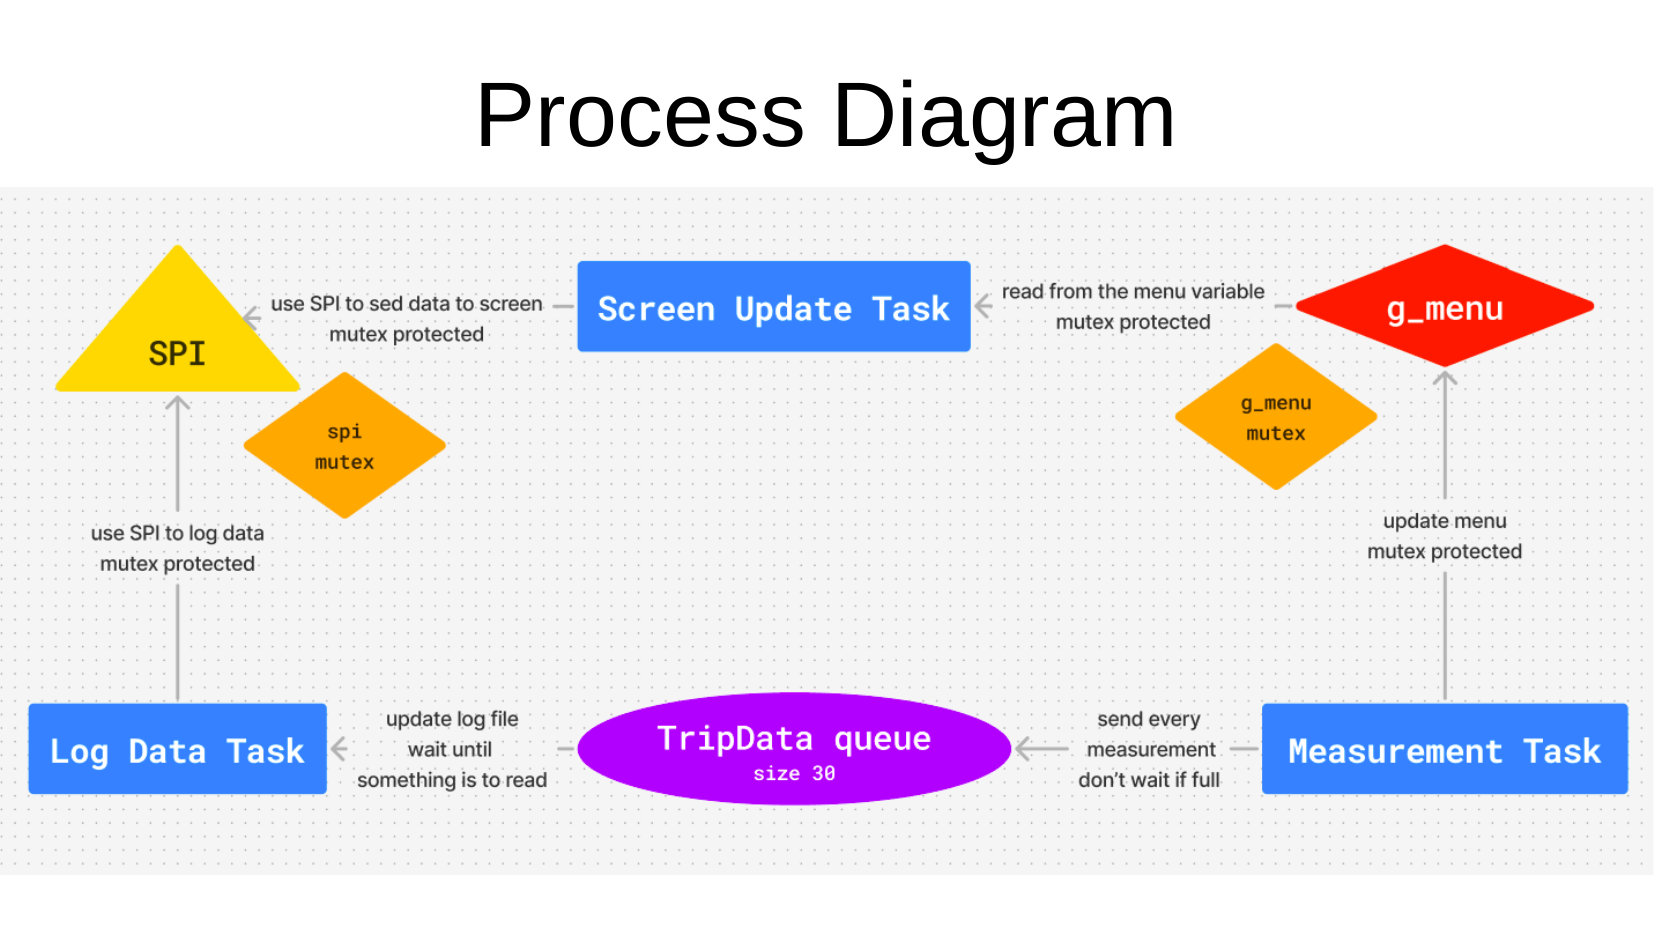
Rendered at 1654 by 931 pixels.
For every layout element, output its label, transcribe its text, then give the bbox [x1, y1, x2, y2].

title Process Diagram [82, 37, 1571, 187]
picture [0, 187, 1654, 875]
